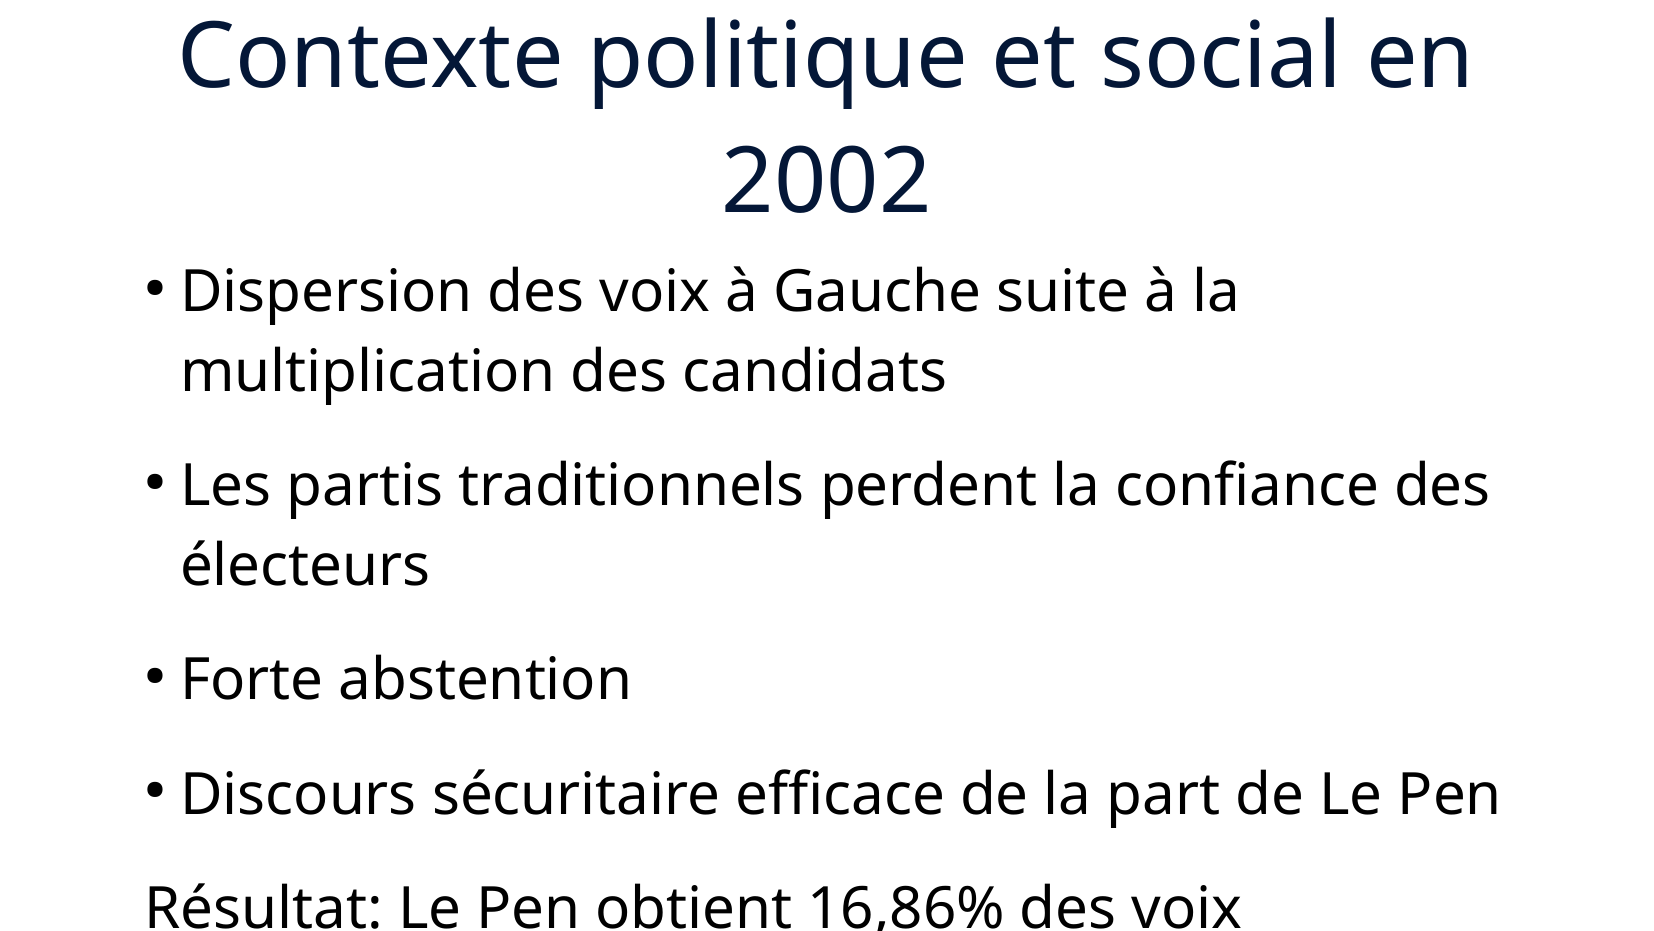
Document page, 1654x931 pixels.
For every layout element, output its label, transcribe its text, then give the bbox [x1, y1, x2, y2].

title Contexte politique et social en 2002 [82, 37, 1571, 193]
text_box Dispersion des voix à Gauche suite à la multiplication des candidats Les partis traditionnels perdent la confiance des électeurs Forte abstention Discours sécuritaire efficace de la part de Le Pen Résultat: Le Pen obtient 16,86% des voix [129, 242, 1518, 807]
